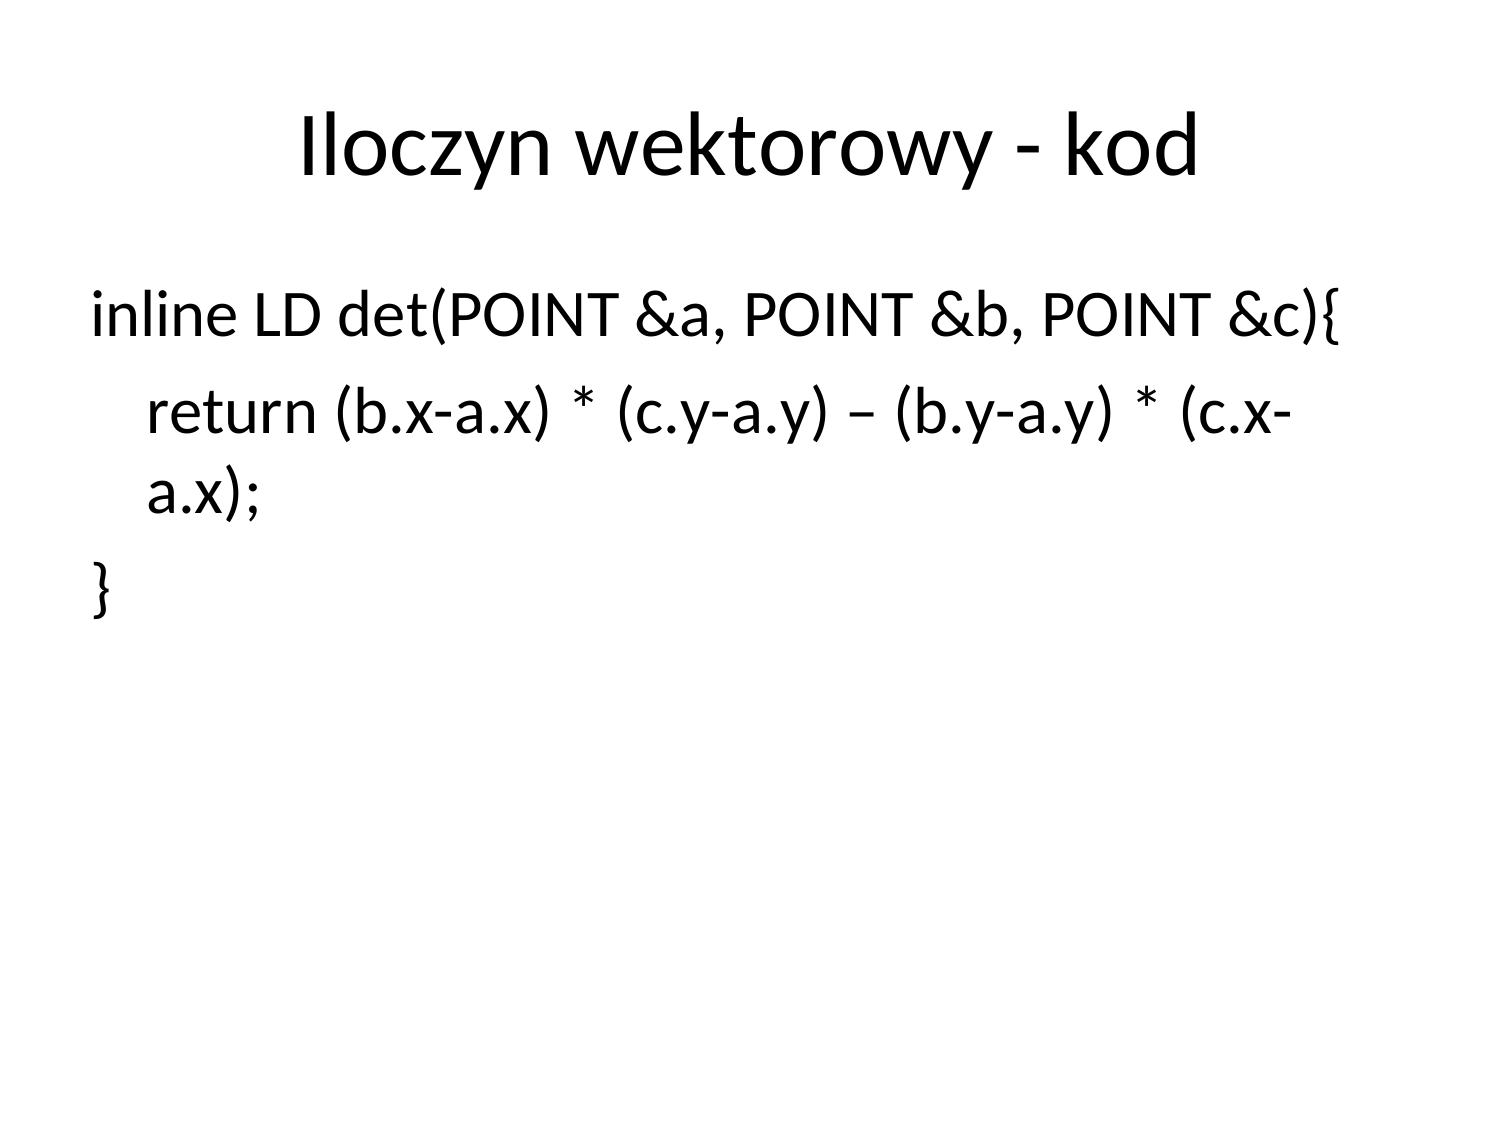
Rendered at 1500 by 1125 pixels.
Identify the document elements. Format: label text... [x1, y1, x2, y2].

title Iloczyn wektorowy - kod [75, 45, 1426, 233]
list inline LD det(POINT &a, POINT &b, POINT &c){ return (b.x-a.x) * (c.y-a.y) – (b.y-a.y) * (c.x-a.x); } [75, 262, 1426, 1005]
